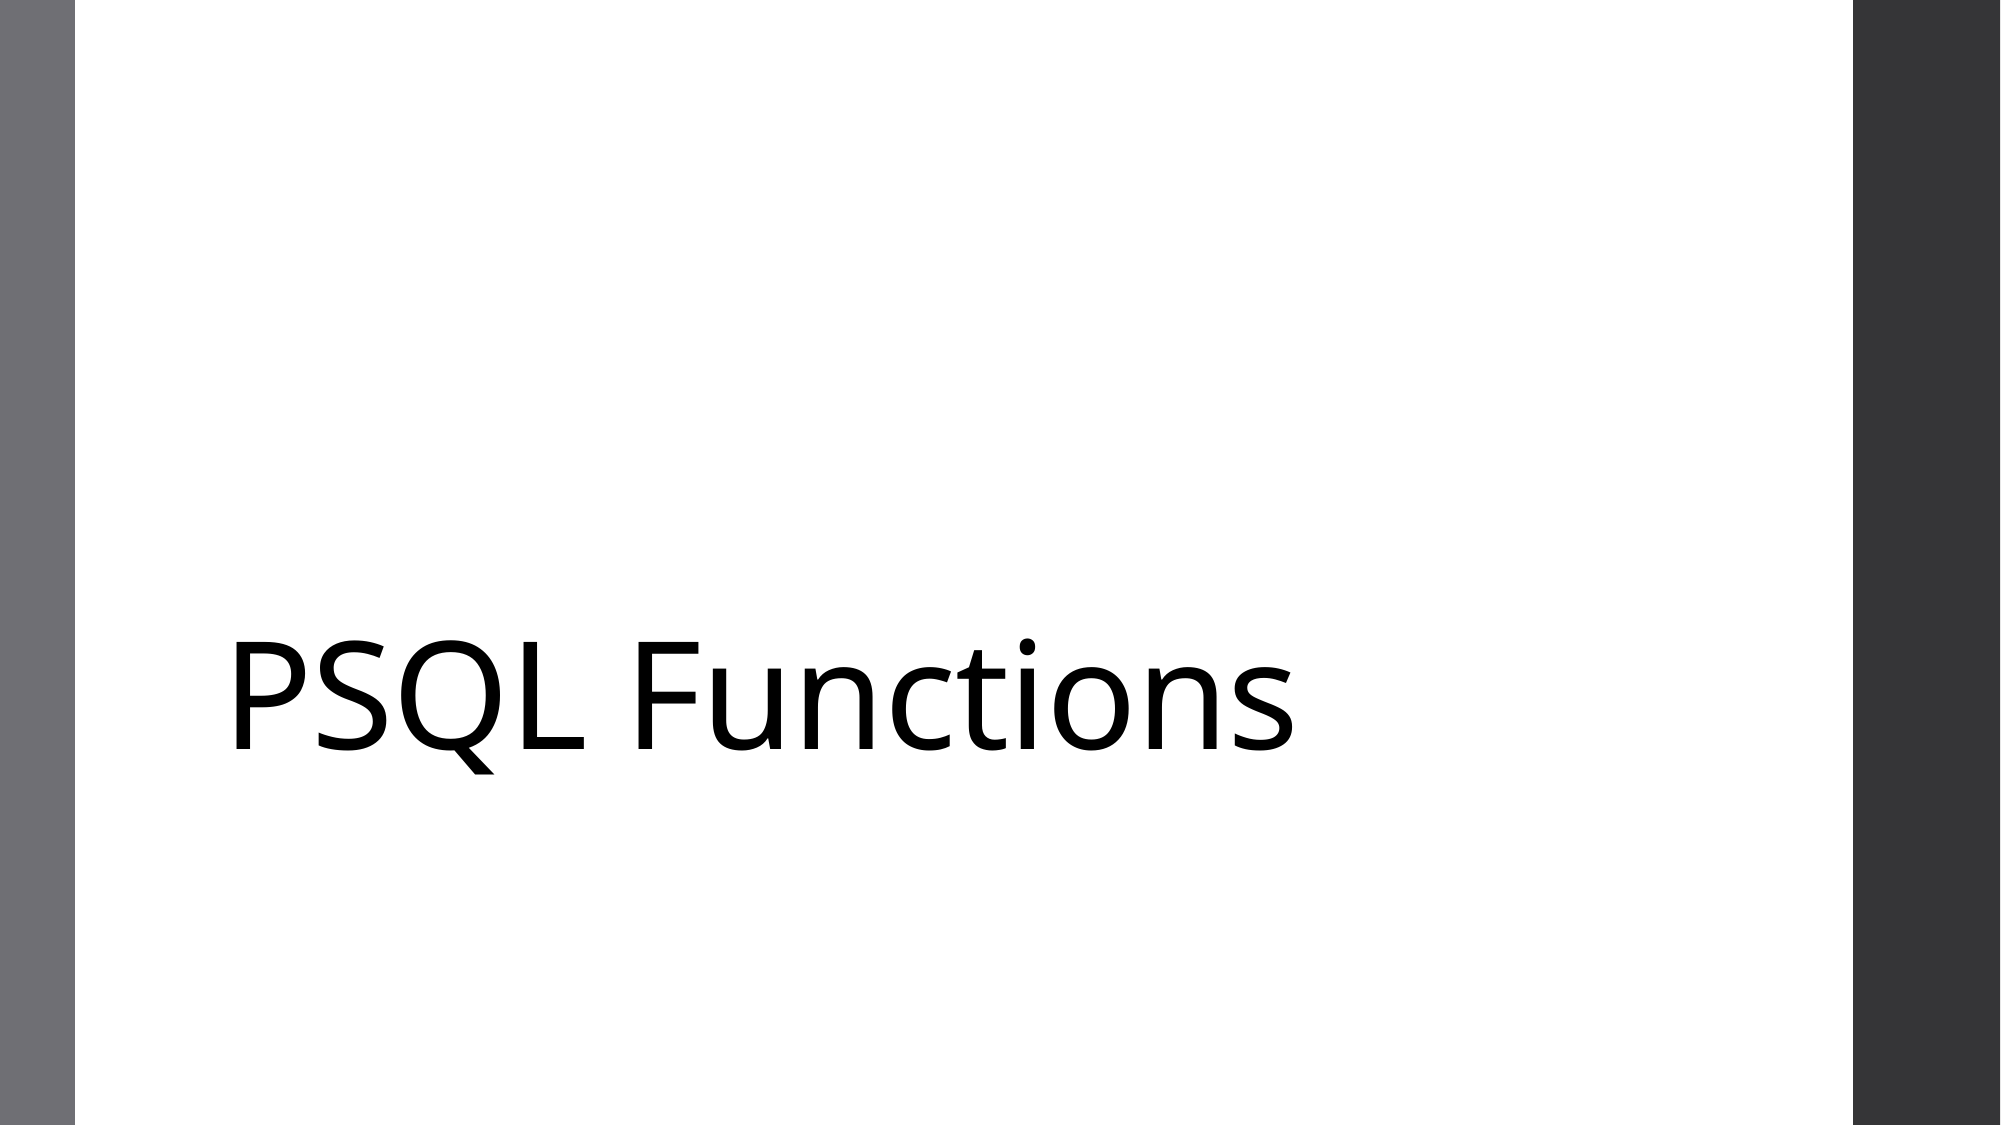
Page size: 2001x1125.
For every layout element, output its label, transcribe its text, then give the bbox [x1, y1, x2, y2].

title PSQL Functions [206, 124, 1752, 788]
